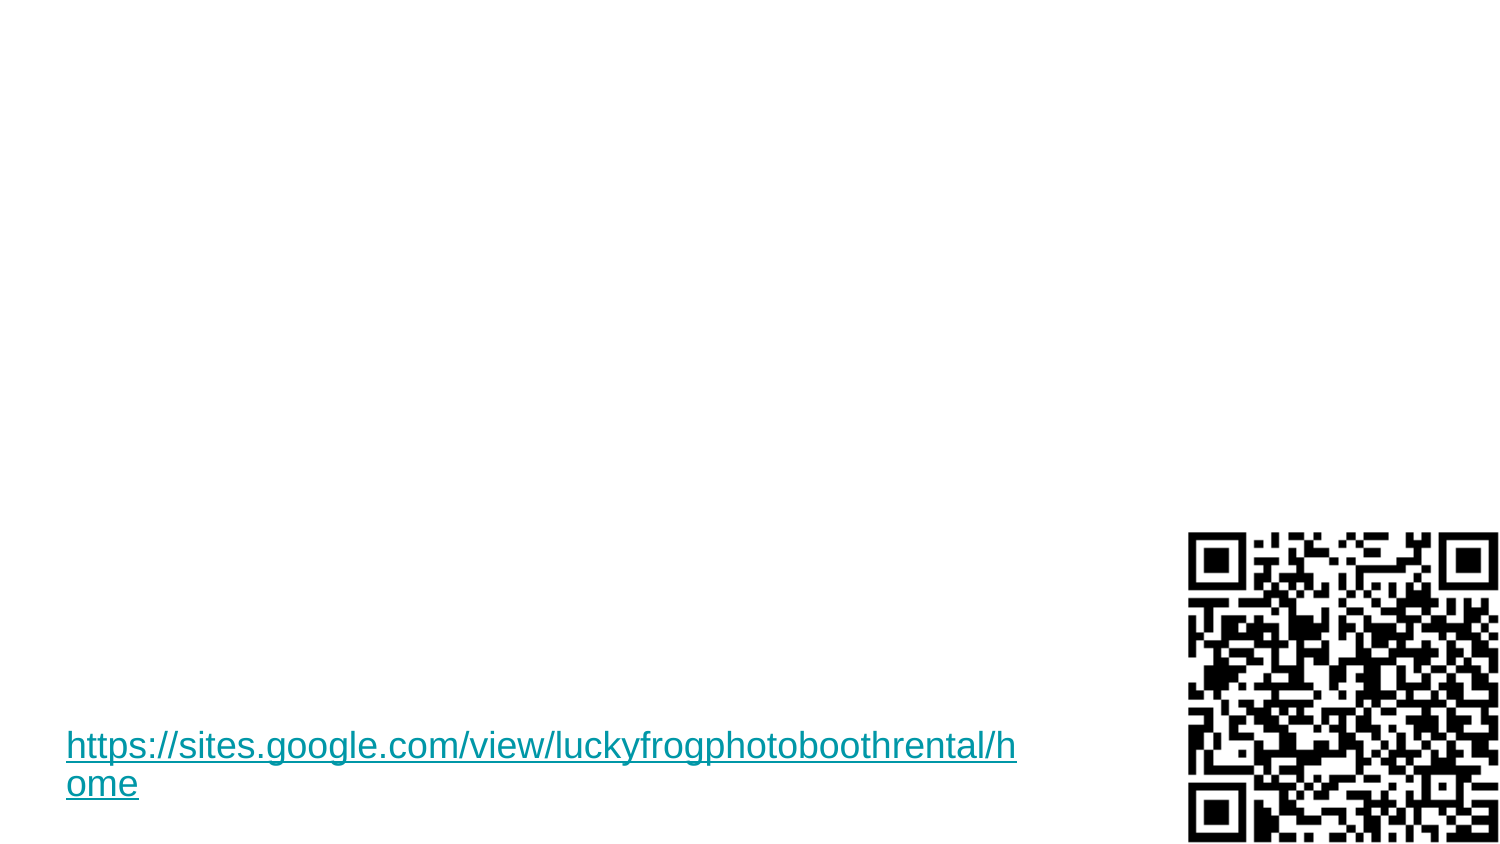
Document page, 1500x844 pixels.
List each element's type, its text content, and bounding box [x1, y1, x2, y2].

picture [1187, 531, 1500, 844]
list https://sites.google.com/view/luckyfrogphotoboothrental/home [51, 694, 1036, 794]
